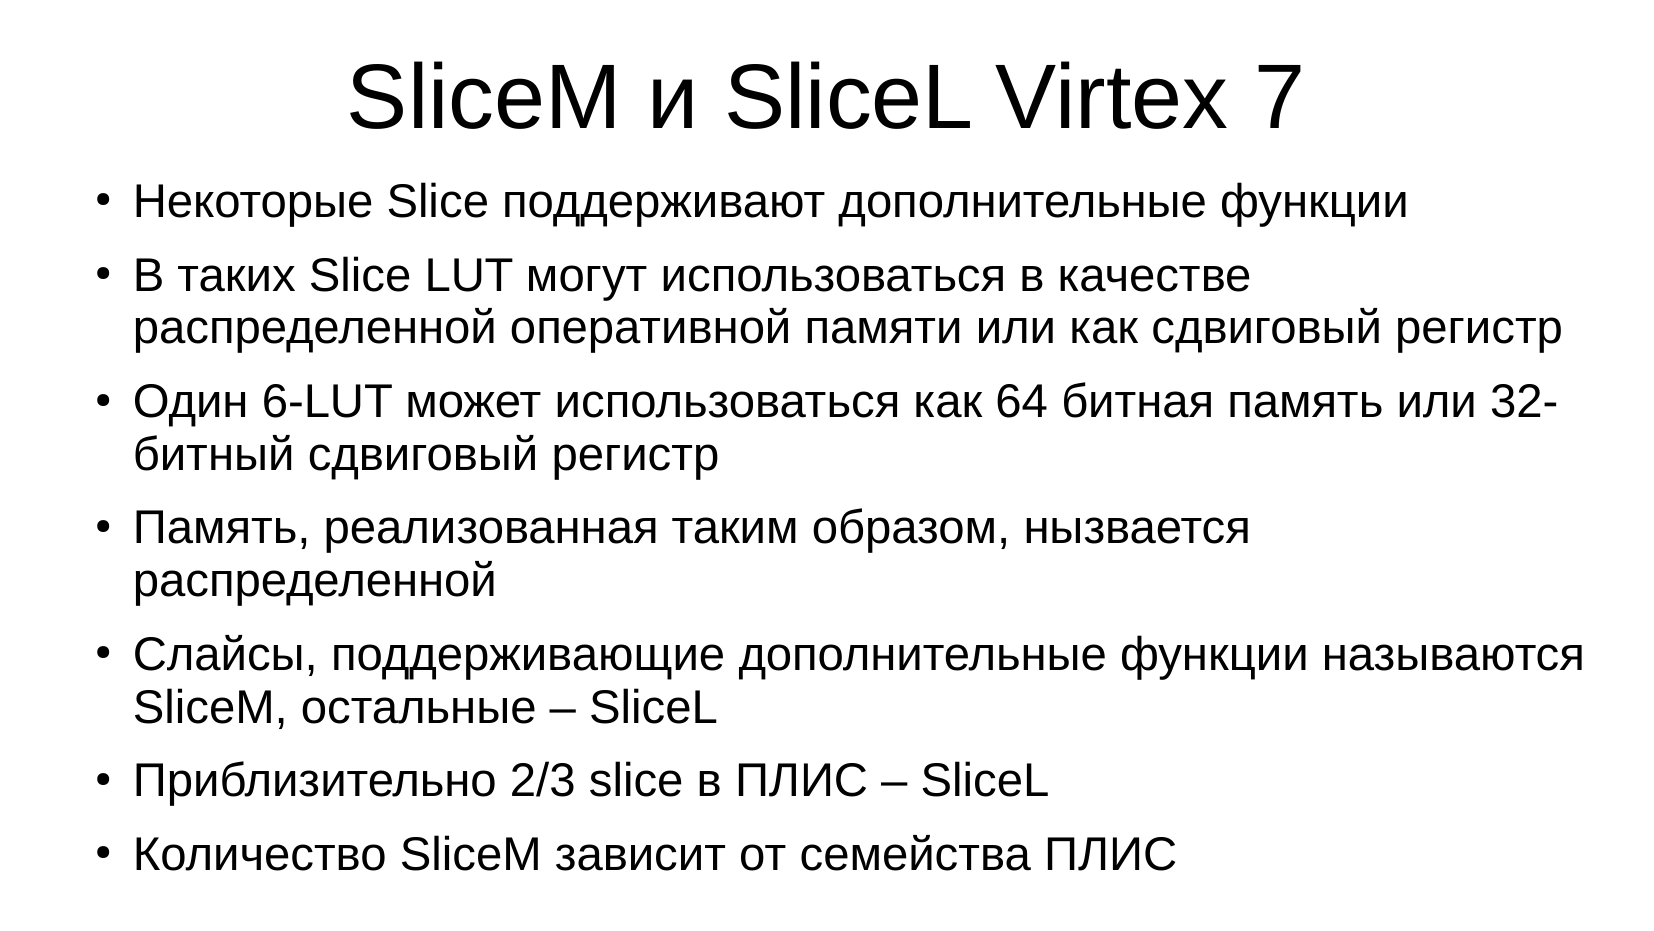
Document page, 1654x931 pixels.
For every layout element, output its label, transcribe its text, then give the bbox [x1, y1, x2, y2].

list Некоторые Slice поддерживают дополнительные функции В таких Slice LUT могут использоваться в качестве распределенной оперативной памяти или как сдвиговый регистр Один 6-LUT может использоваться как 64 битная память или 32-битный сдвиговый регистр Память, реализованная таким образом, нызвается распределенной Слайсы, поддерживающие дополнительные функции называются SliceM, остальные – SliceL Приблизительно 2/3 slice в ПЛИС – SliceL Количество SliceM зависит от семейства ПЛИС [82, 174, 1591, 886]
title SliceM и SliceL Virtex 7 [82, 19, 1571, 174]
